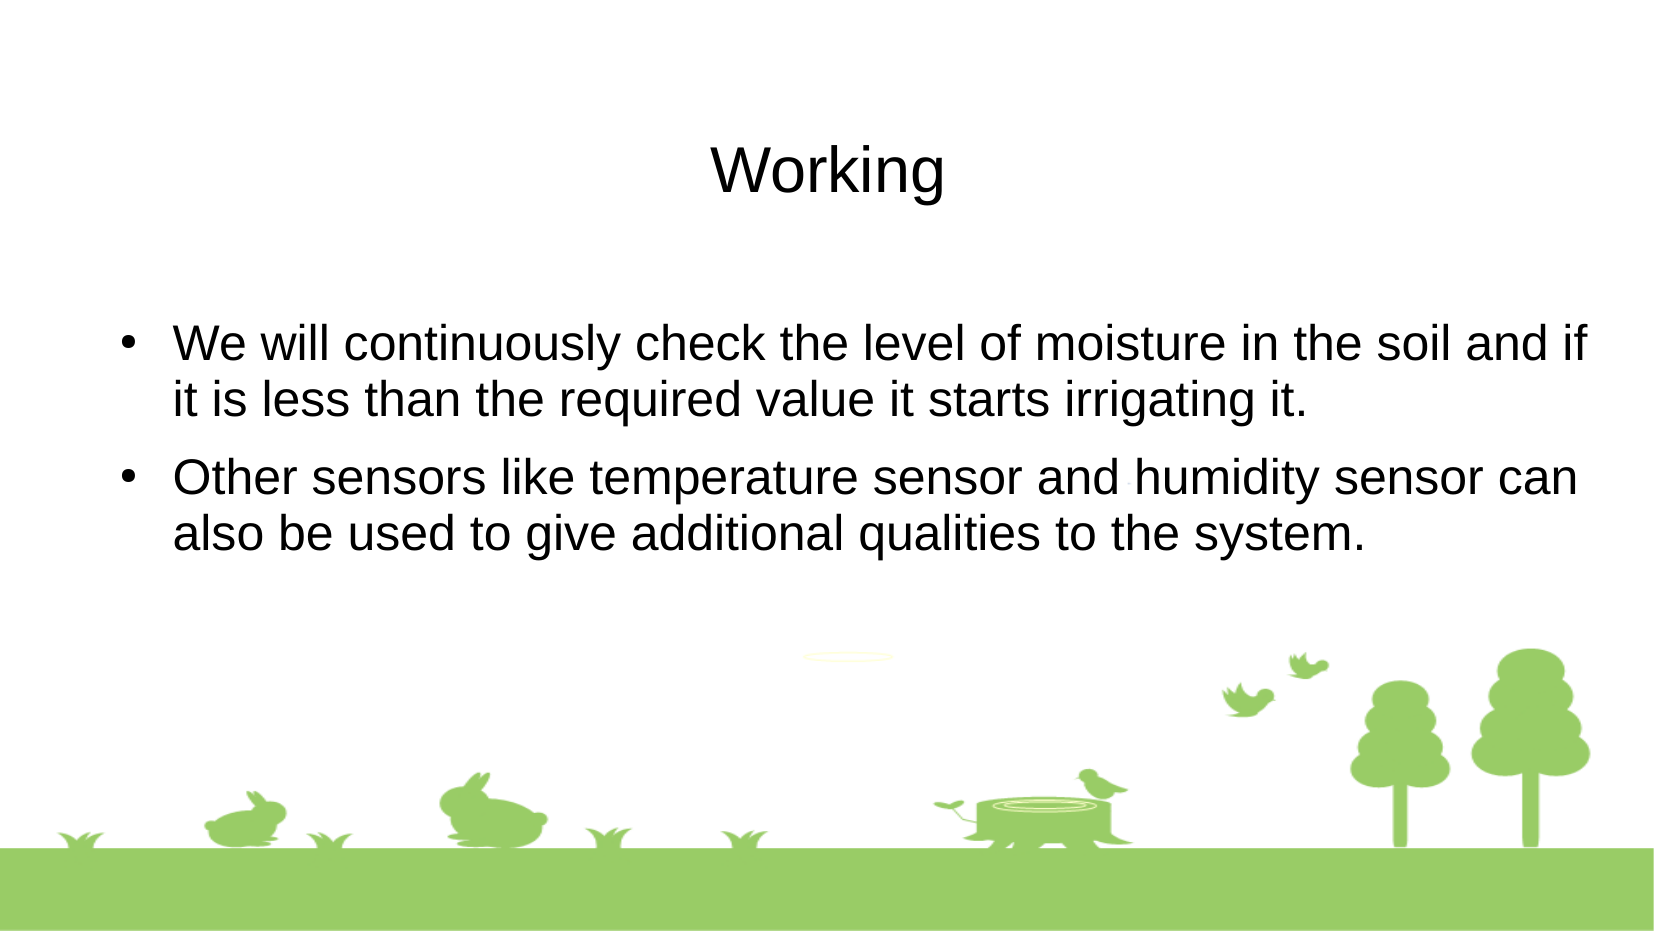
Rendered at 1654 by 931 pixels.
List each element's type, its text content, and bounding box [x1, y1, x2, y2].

picture [0, 0, 1654, 931]
title Working [105, 60, 1570, 280]
list We will continuously check the level of moisture in the soil and if it is less than the required value it starts irrigating it. Other sensors like temperature sensor and humidity sensor can also be used to give additional qualities to the system. [101, 315, 1591, 856]
